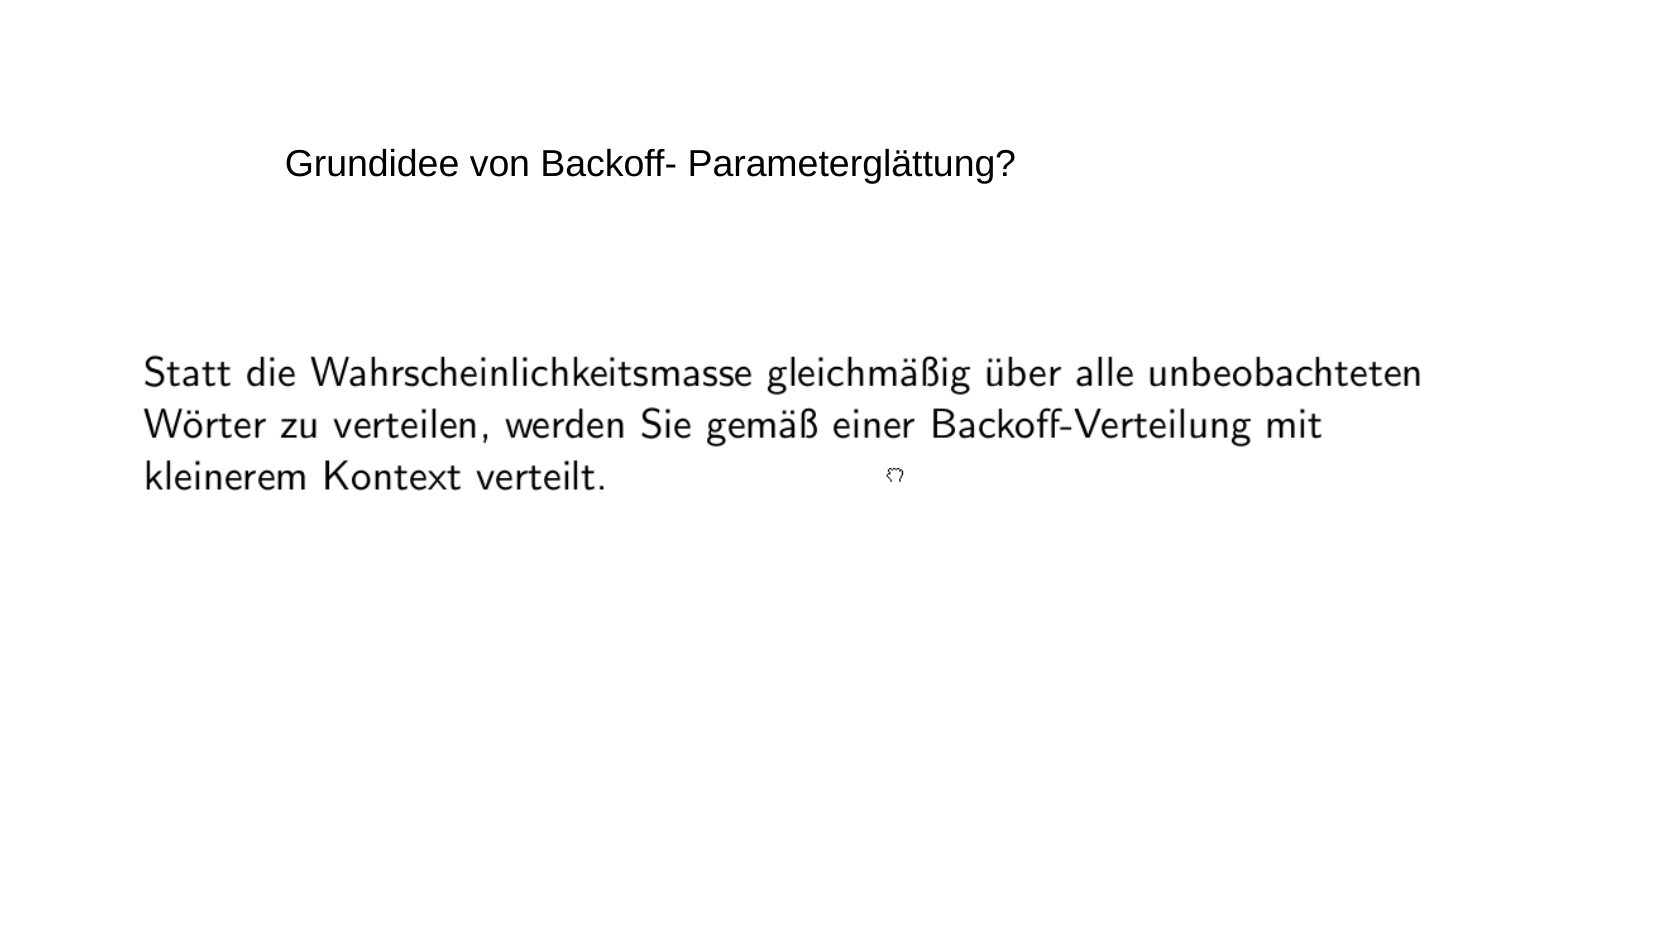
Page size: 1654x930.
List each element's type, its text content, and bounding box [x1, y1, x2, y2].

text_box Grundidee von Backoff- Parameterglättung? [270, 134, 1351, 192]
picture [122, 330, 1467, 501]
